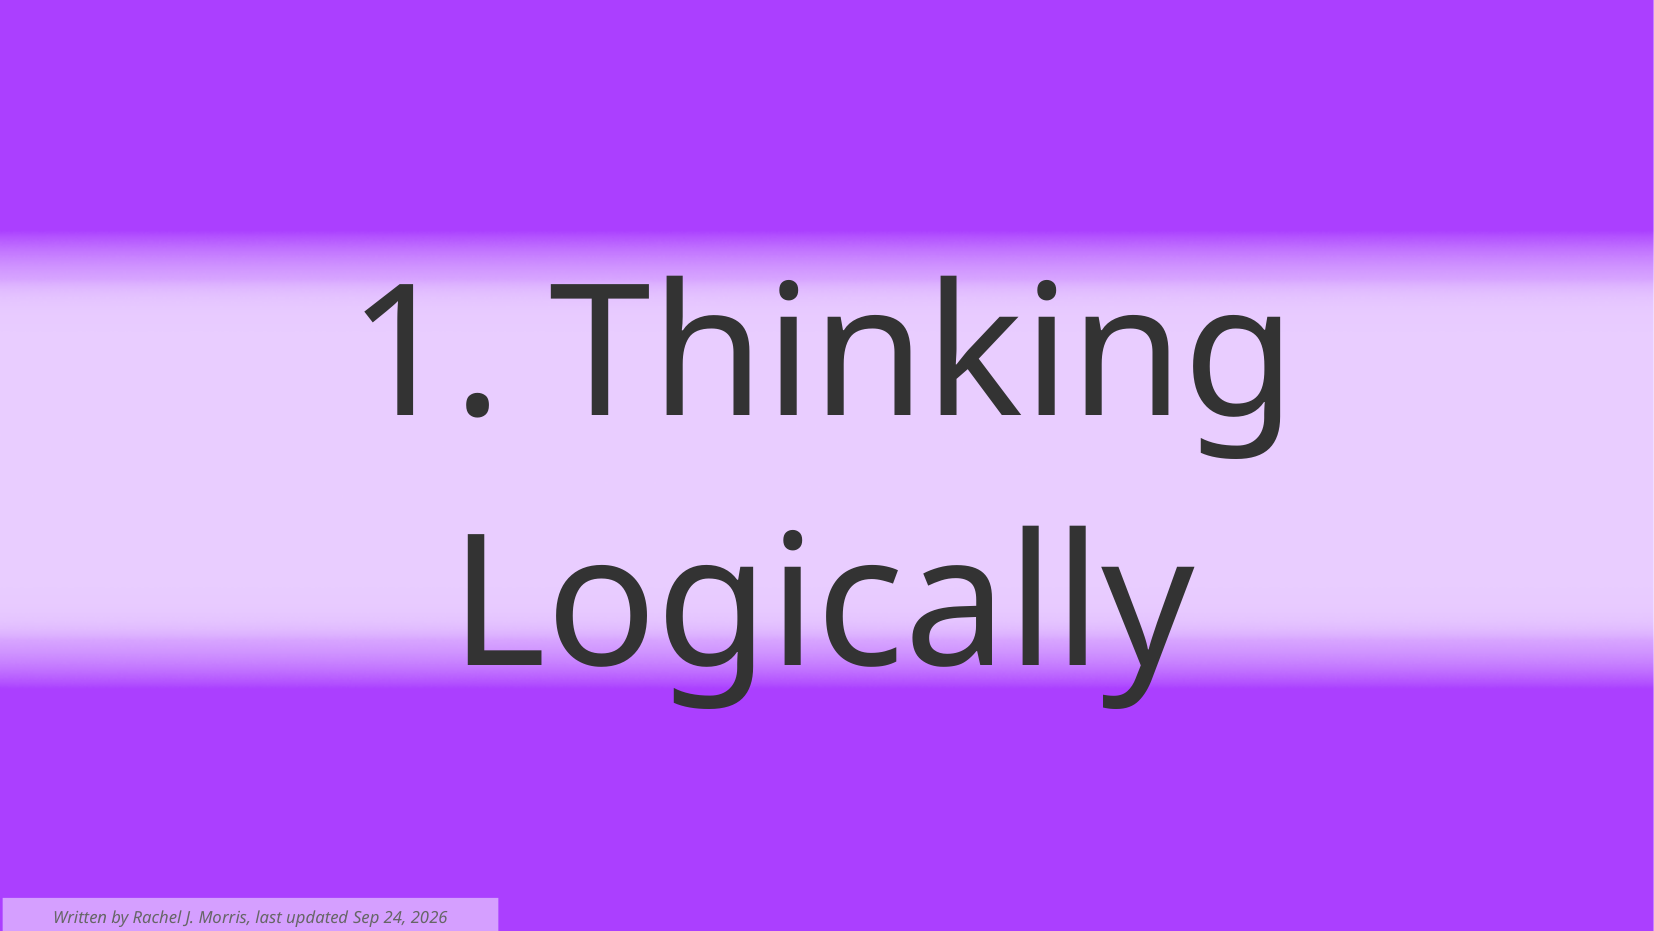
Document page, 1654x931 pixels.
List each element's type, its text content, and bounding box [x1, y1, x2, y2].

text_box Written by Rachel J. Morris, last updated Jun 23, 2017 [2, 900, 499, 931]
title 1. Thinking Logically [64, 60, 1582, 879]
picture [0, 0, 1654, 931]
